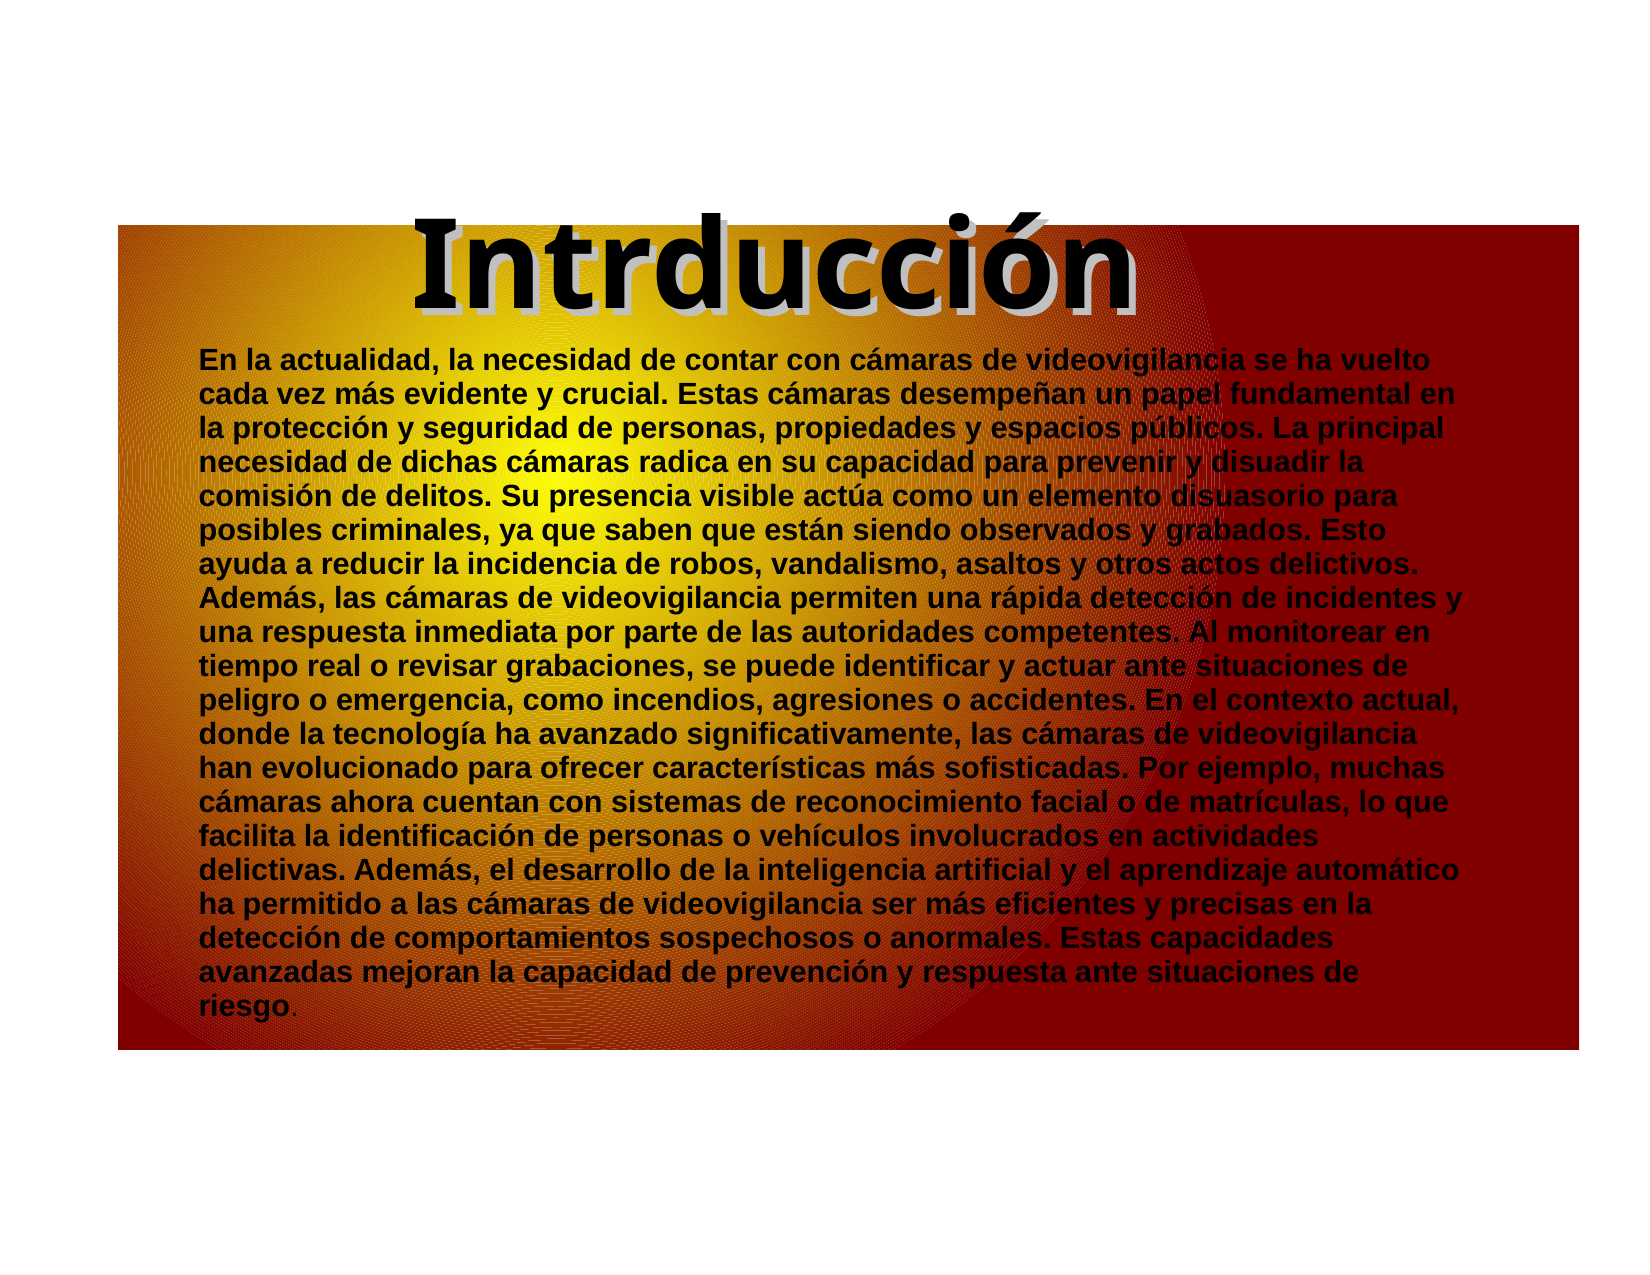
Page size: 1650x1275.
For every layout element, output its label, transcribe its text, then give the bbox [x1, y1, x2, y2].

list En la actualidad, la necesidad de contar con cámaras de videovigilancia se ha vuelto cada vez más evidente y crucial. Estas cámaras desempeñan un papel fundamental en la protección y seguridad de personas, propiedades y espacios públicos. La principal necesidad de dichas cámaras radica en su capacidad para prevenir y disuadir la comisión de delitos. Su presencia visible actúa como un elemento disuasorio para posibles criminales, ya que saben que están siendo observados y grabados. Esto ayuda a reducir la incidencia de robos, vandalismo, asaltos y otros actos delictivos. Además, las cámaras de videovigilancia permiten una rápida detección de incidentes y una respuesta inmediata por parte de las autoridades competentes. Al monitorear en tiempo real o revisar grabaciones, se puede identificar y actuar ante situaciones de peligro o emergencia, como incendios, agresiones o accidentes. En el contexto actual, donde la tecnología ha avanzado significativamente, las cámaras de videovigilancia han evolucionado para ofrecer características más sofisticadas. Por ejemplo, muchas cámaras ahora cuentan con sistemas de reconocimiento facial o de matrículas, lo que facilita la identificación de personas o vehículos involucrados en actividades delictivas. Además, el desarrollo de la inteligencia artificial y el aprendizaje automático ha permitido a las cámaras de videovigilancia ser más eficientes y precisas en la detección de comportamientos sospechosos o anormales. Estas capacidades avanzadas mejoran la capacidad de prevención y respuesta ante situaciones de riesgo. [149, 343, 1465, 1036]
title Intrducción [118, 176, 1433, 344]
